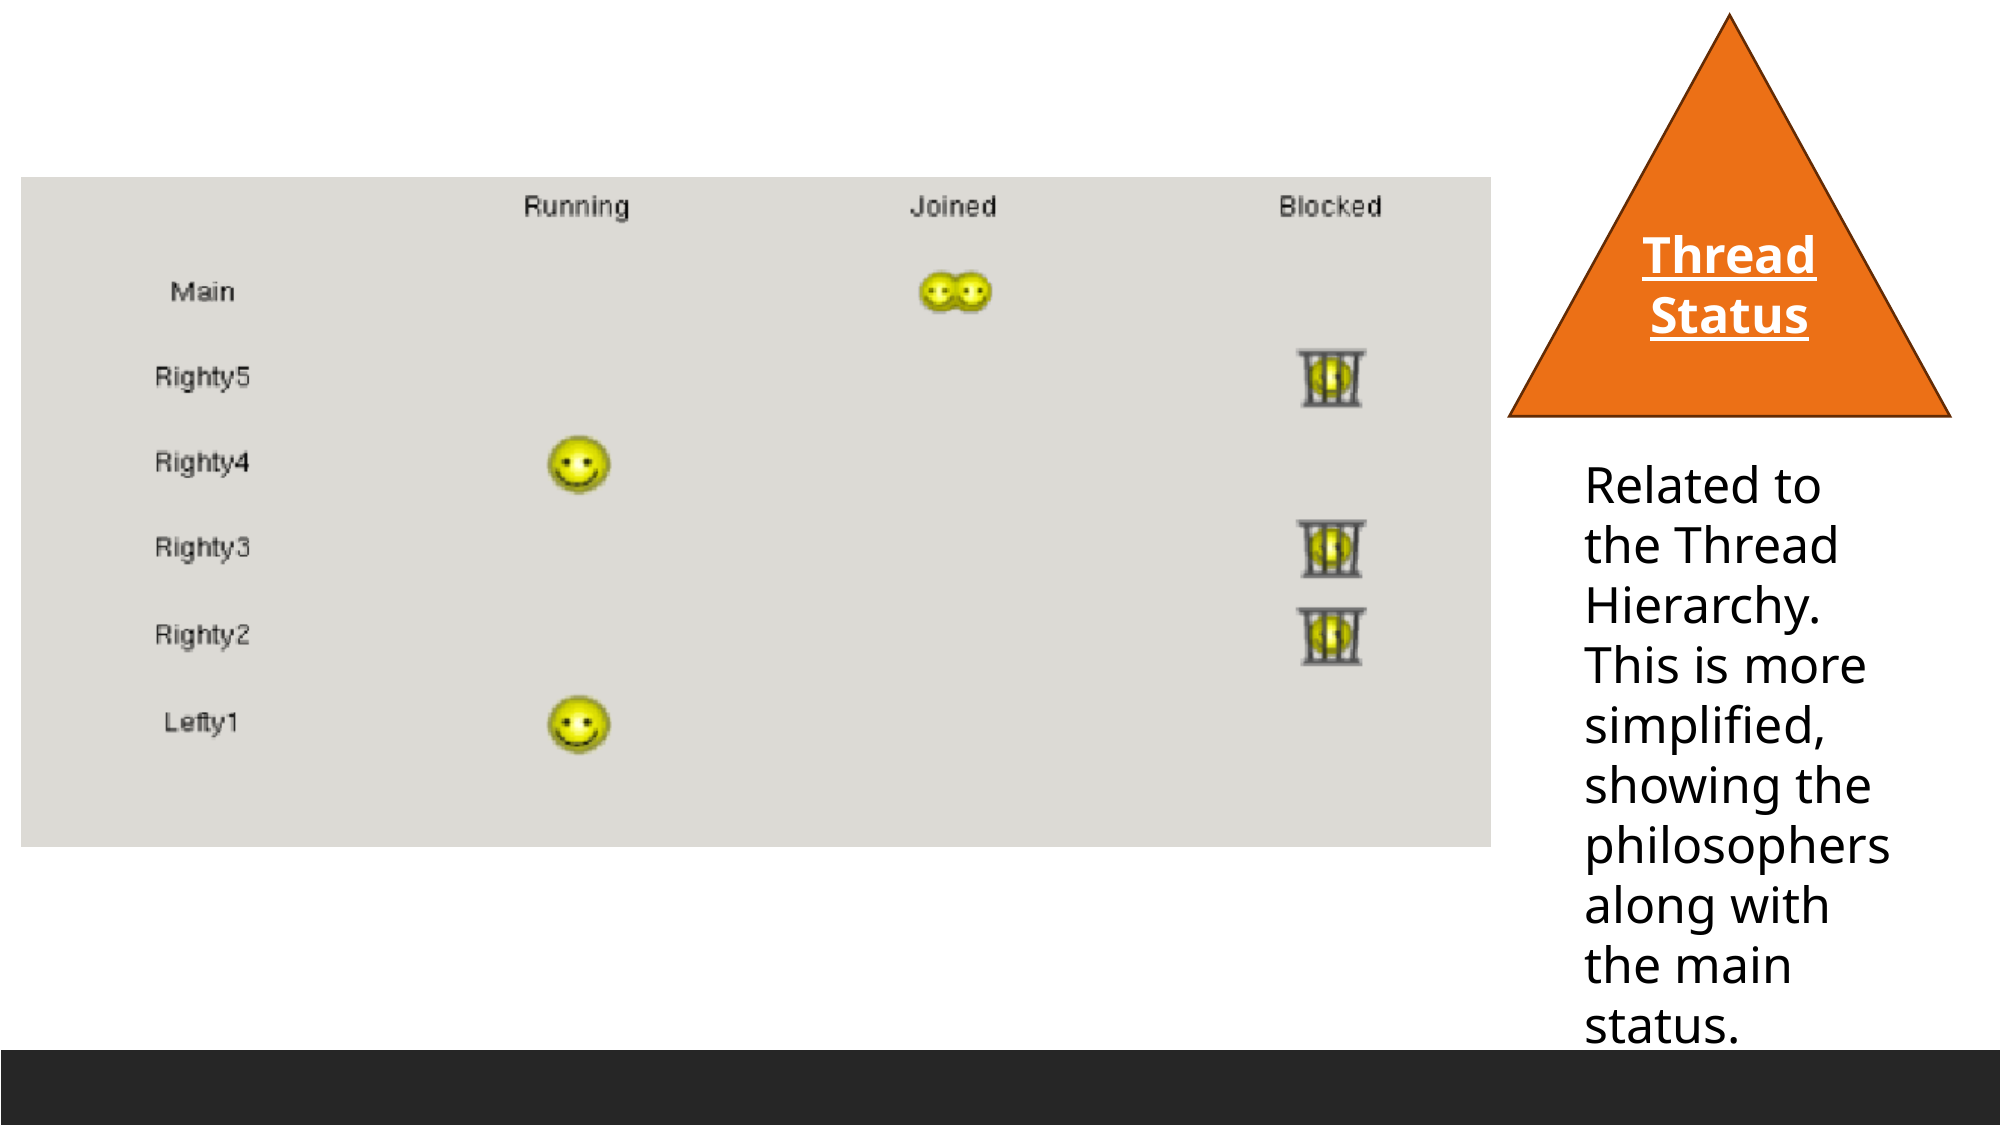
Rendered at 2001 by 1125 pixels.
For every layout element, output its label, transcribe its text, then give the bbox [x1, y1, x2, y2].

text_box Related to the Thread Hierarchy. This is more simplified, showing the philosophers along with the main status. [1569, 446, 1926, 1007]
text_box Thread Status [1509, 14, 1951, 417]
picture [21, 177, 1491, 847]
